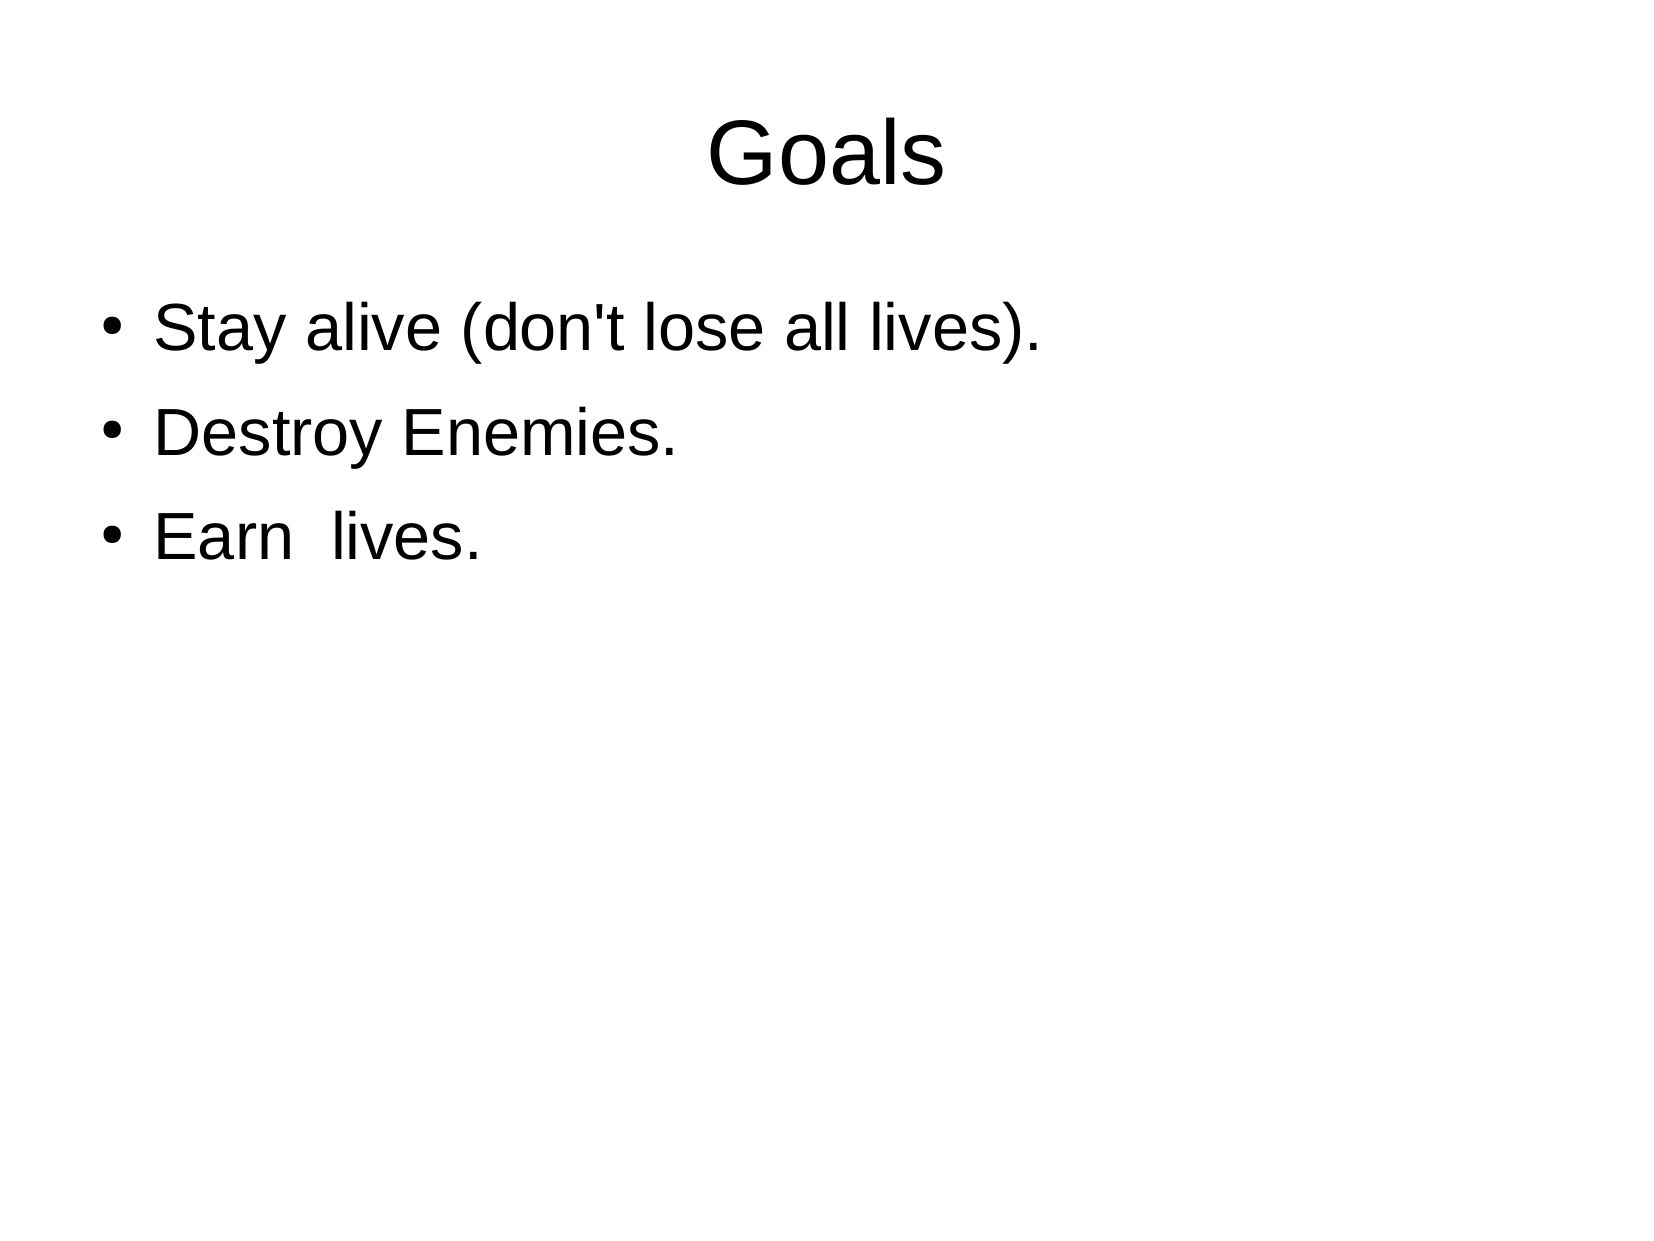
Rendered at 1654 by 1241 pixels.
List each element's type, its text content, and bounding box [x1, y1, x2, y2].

title Goals [82, 49, 1571, 257]
list Stay alive (don't lose all lives). Destroy Enemies. Earn lives. [82, 290, 1571, 1109]
